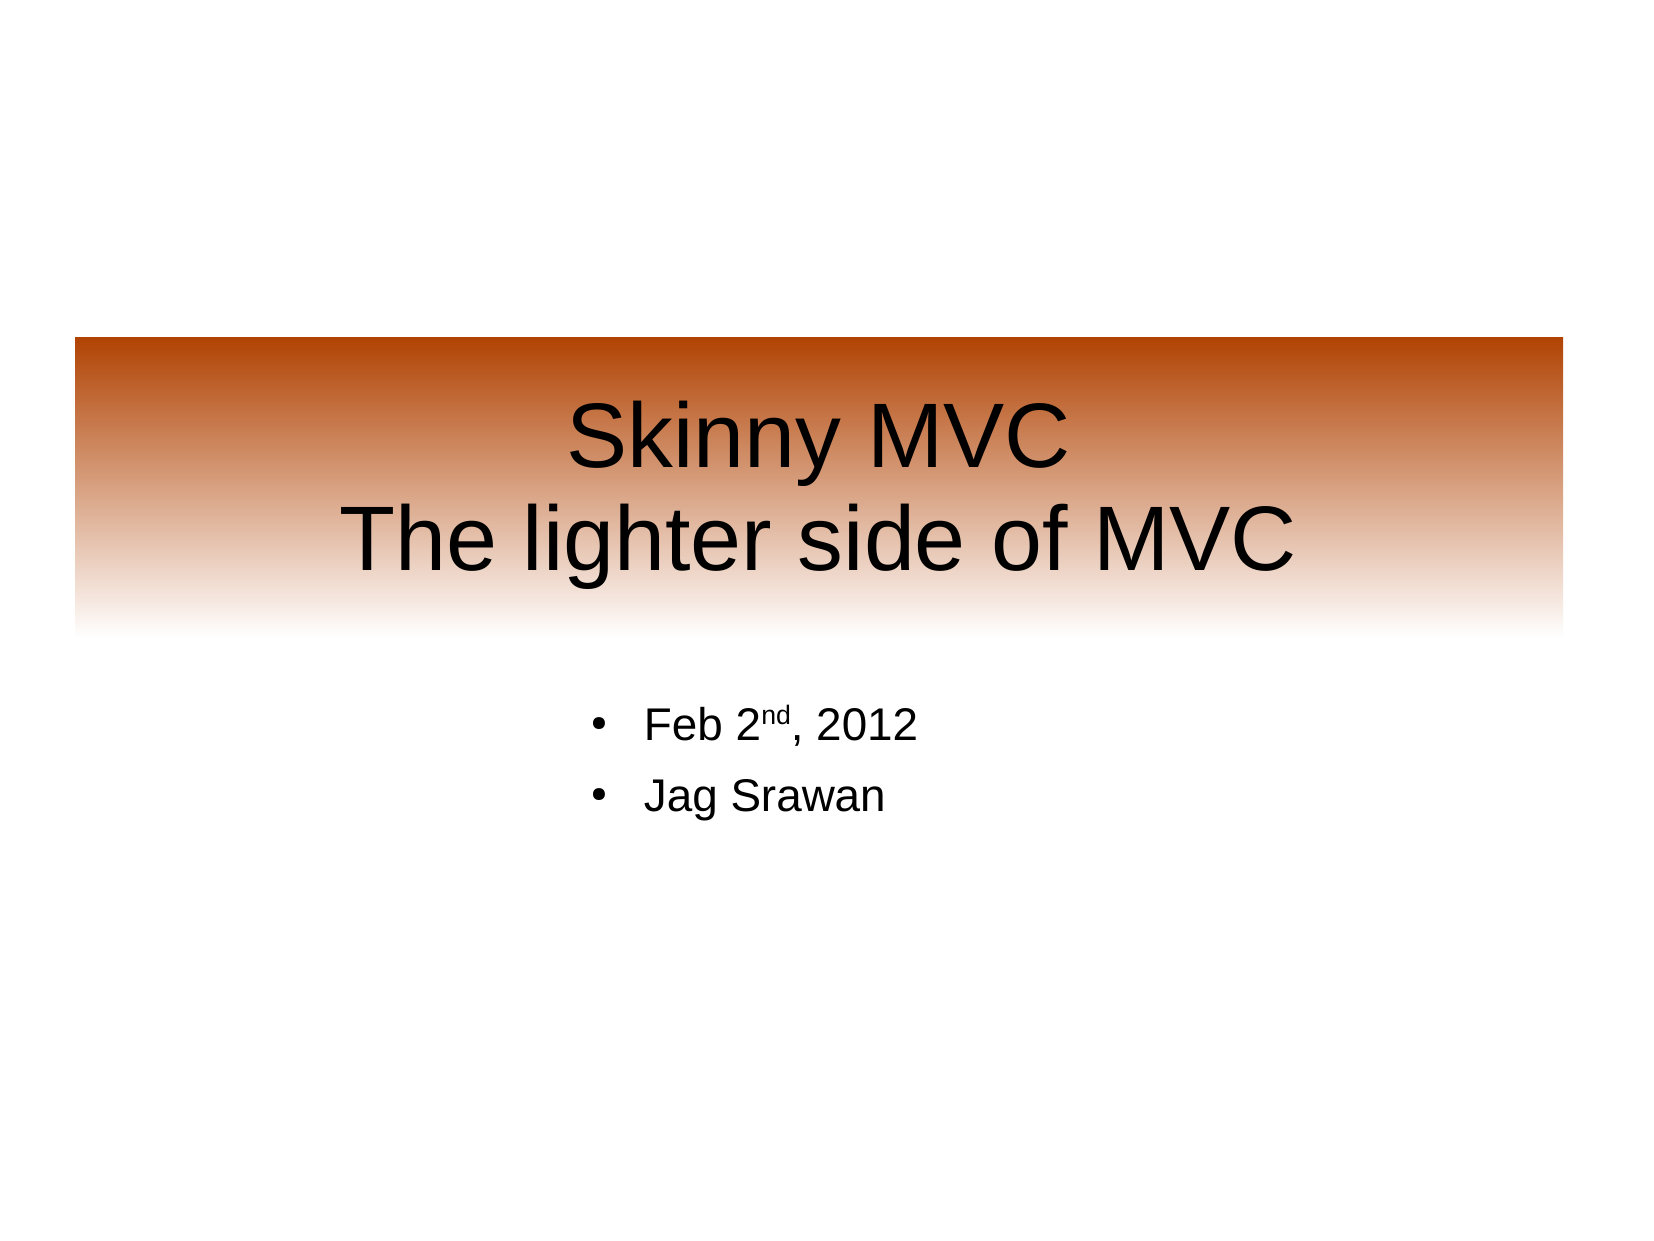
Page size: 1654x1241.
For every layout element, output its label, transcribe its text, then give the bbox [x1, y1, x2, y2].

title Skinny MVC The lighter side of MVC [75, 337, 1564, 638]
list Feb 2nd, 2012 Jag Srawan [145, 698, 1346, 1241]
